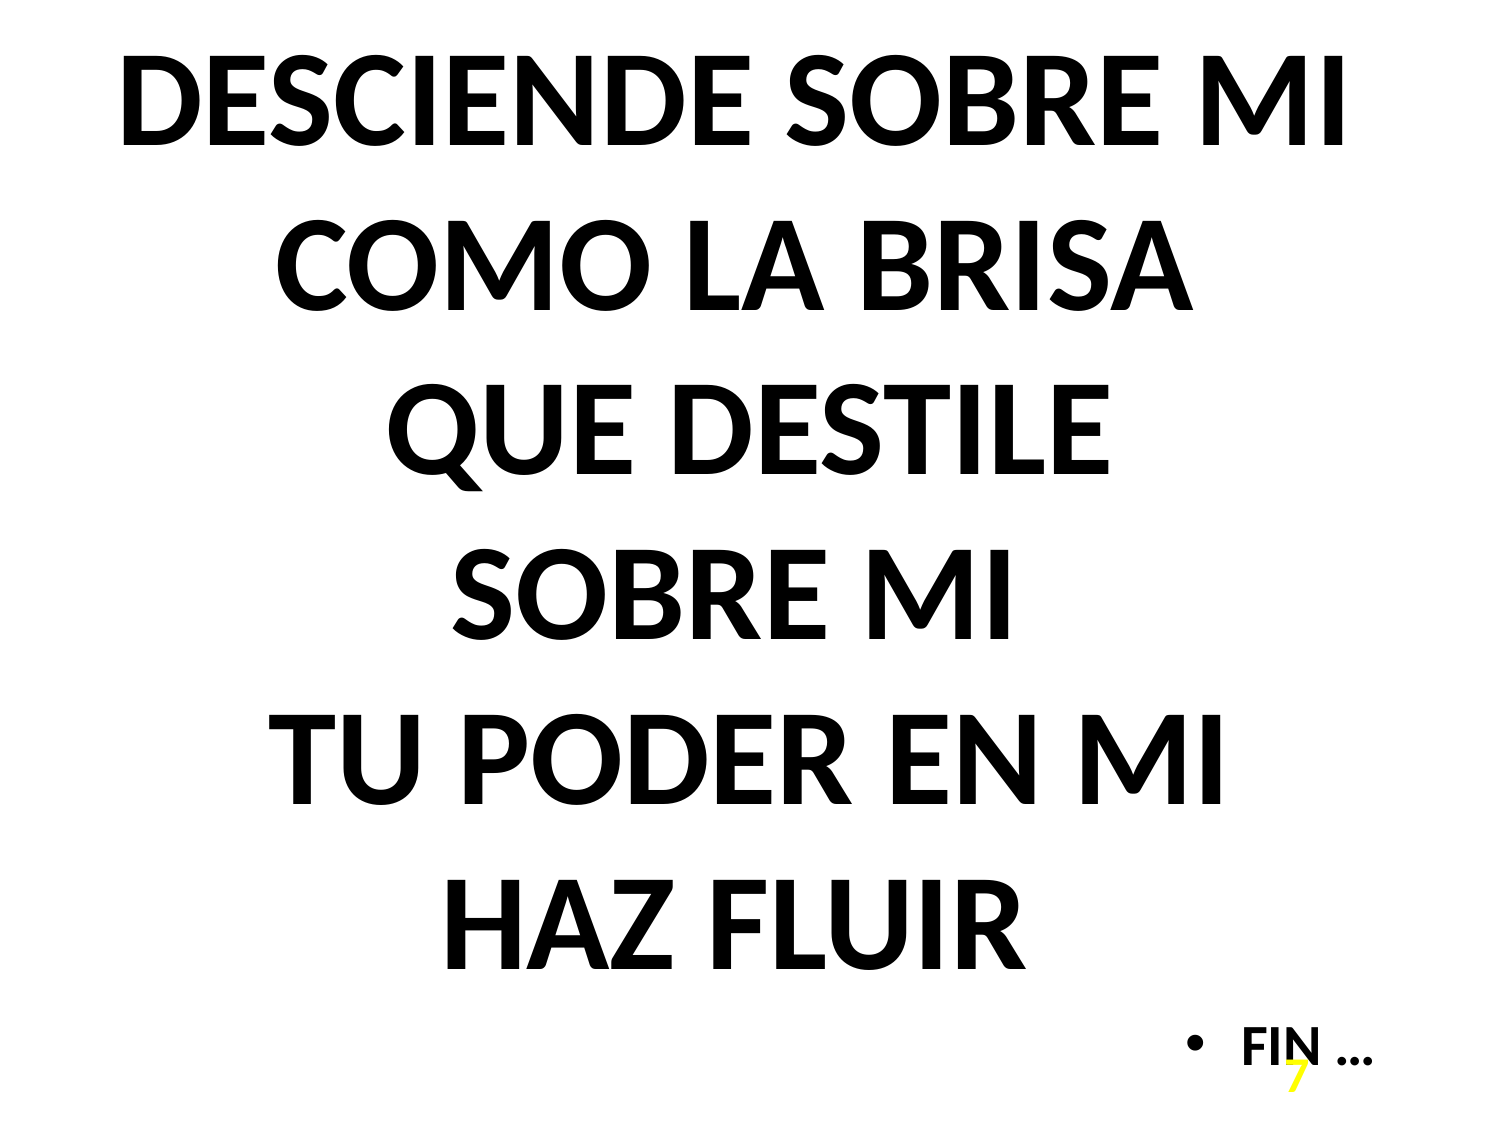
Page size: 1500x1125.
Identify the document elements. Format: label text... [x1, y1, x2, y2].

text_box <número> [974, 1042, 1325, 1103]
text_box FIN … [679, 999, 1392, 1083]
title DESCIENDE SOBRE MI COMO LA BRISA QUE DESTILE SOBRE MI TU PODER EN MI HAZ FLUIR [75, 408, 1426, 597]
